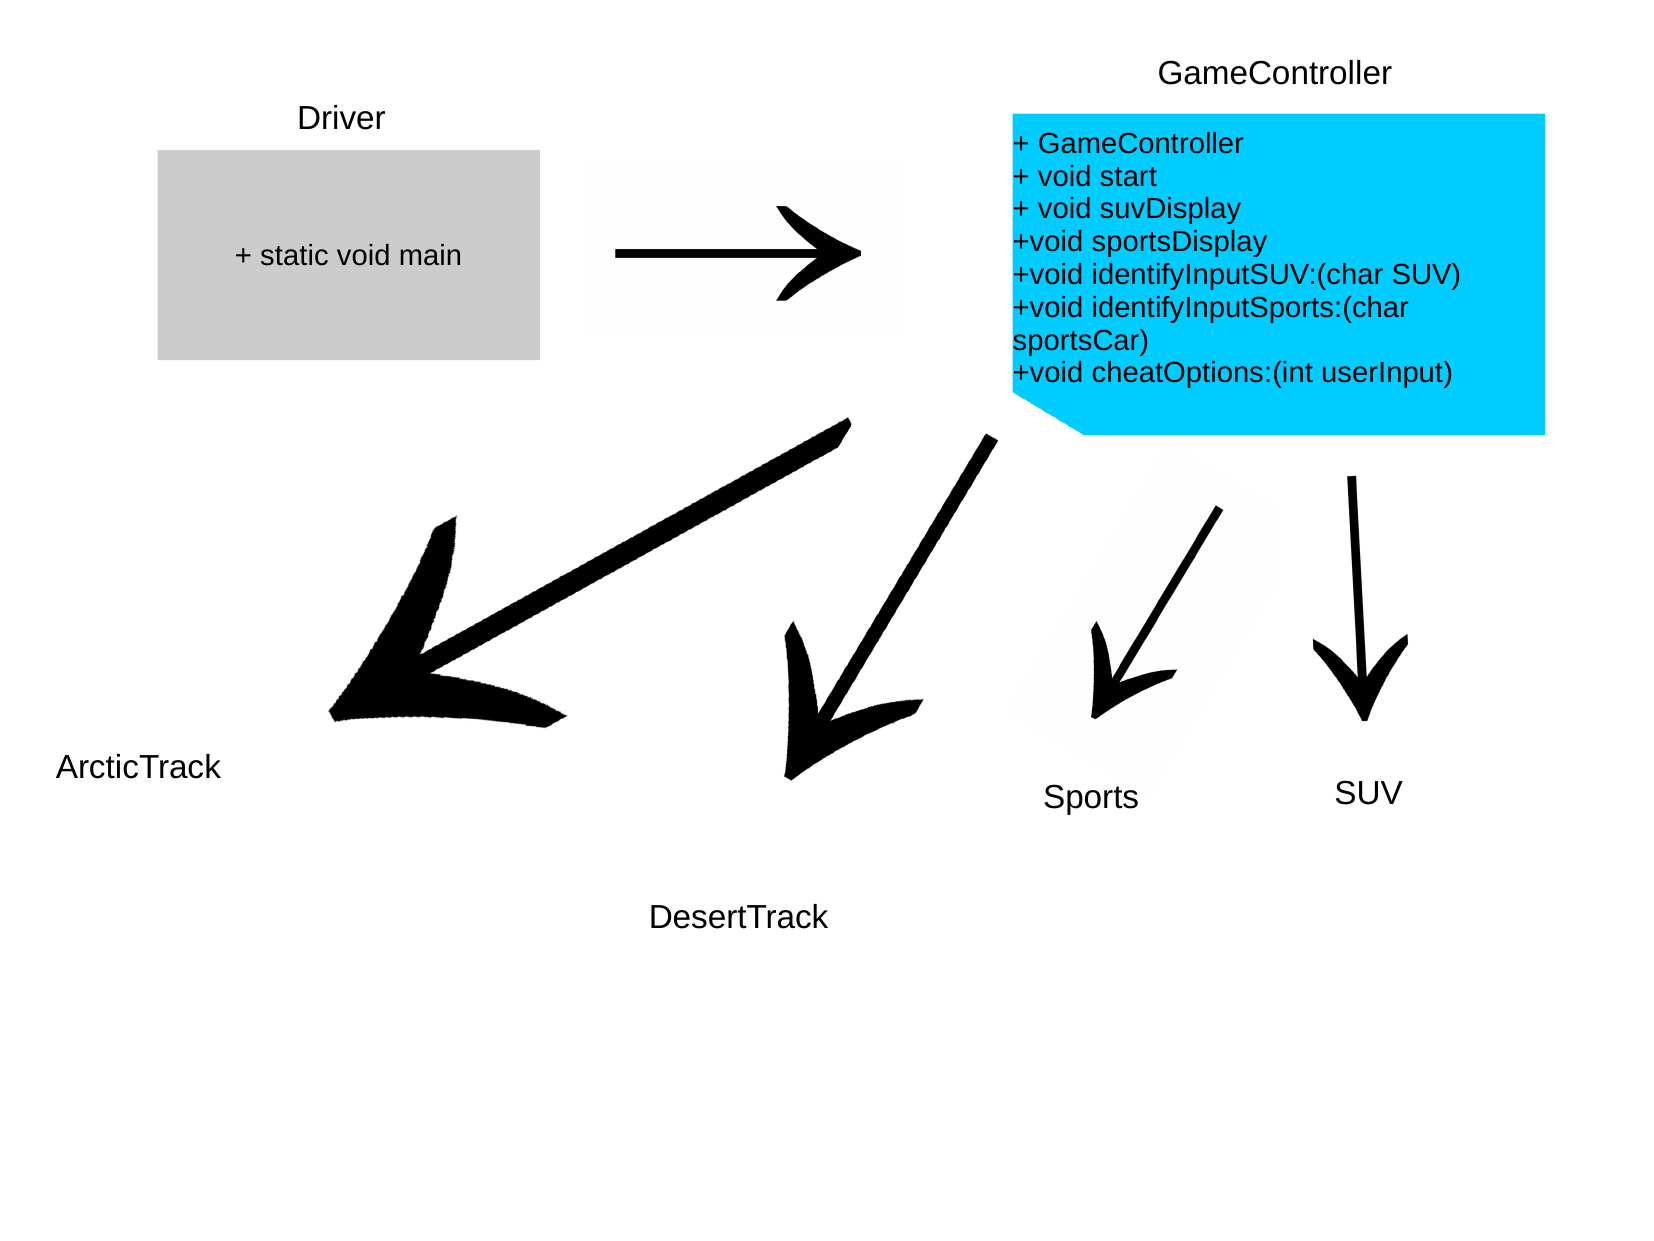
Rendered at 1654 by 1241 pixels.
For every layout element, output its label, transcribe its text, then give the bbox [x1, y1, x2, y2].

text_box + GameController + void start + void suvDisplay +void sportsDisplay +void identifyInputSUV:(char SUV) +void identifyInputSports:(char sportsCar) +void cheatOptions:(int userInput) [1012, 113, 1546, 436]
title ArcticTrack [45, 724, 233, 811]
title Sports [997, 754, 1186, 841]
picture [1005, 441, 1456, 798]
title Driver [247, 75, 436, 150]
title GameController [1095, 30, 1456, 113]
title DesertTrack [645, 874, 833, 961]
title SUV [1275, 750, 1463, 836]
picture [153, 164, 1140, 951]
subtitle + static void main [157, 150, 541, 361]
